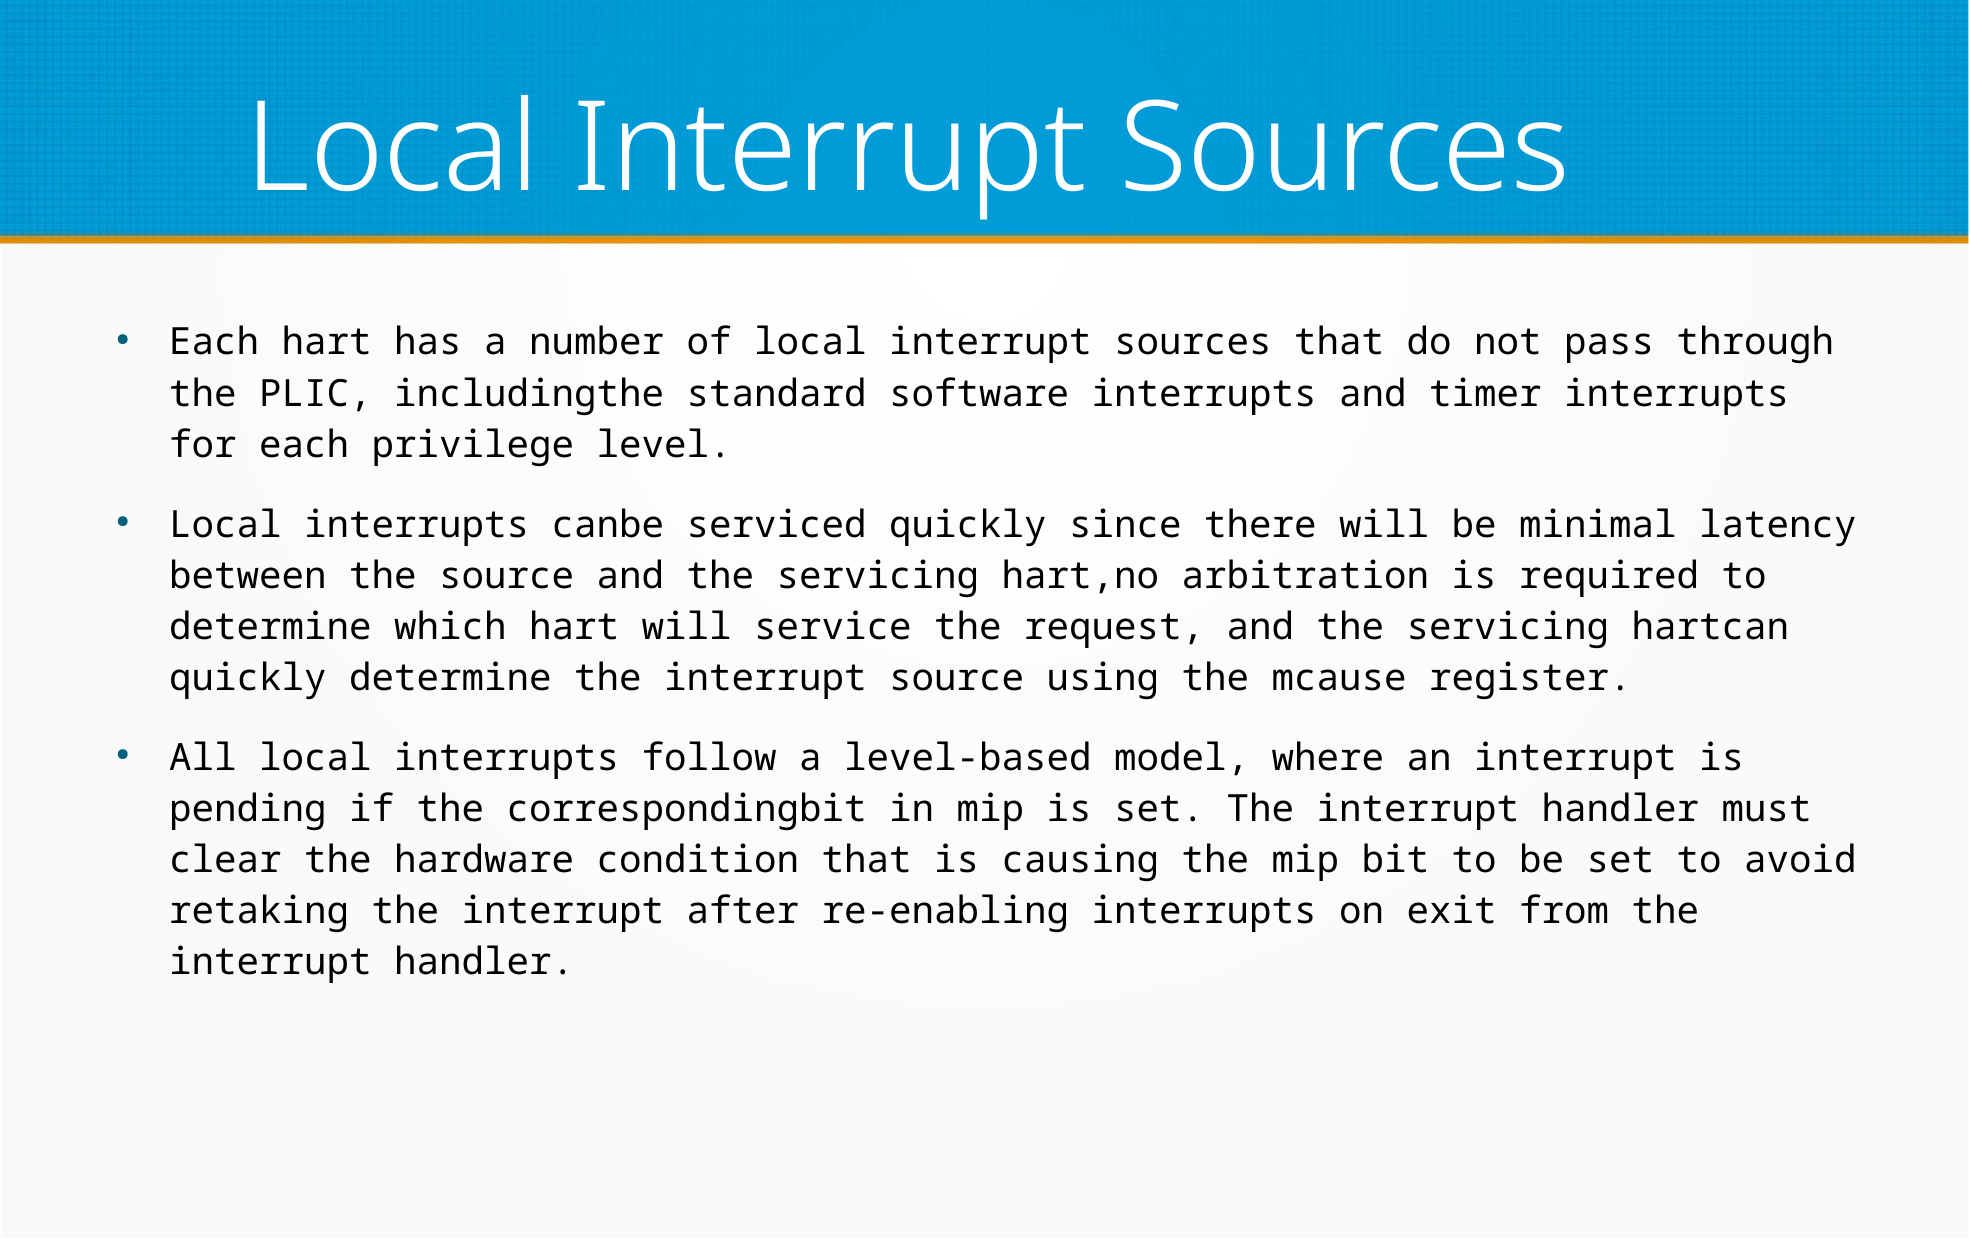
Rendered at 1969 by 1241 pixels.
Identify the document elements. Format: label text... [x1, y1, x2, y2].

picture [0, 233, 1969, 1241]
title Local Interrupt Sources [98, 19, 1870, 227]
list Each hart has a number of local interrupt sources that do not pass through the PLIC, includingthe standard software interrupts and timer interrupts for each privilege level. Local interrupts canbe serviced quickly since there will be minimal latency between the source and the servicing hart,no arbitration is required to determine which hart will service the request, and the servicing hartcan quickly determine the interrupt source using the mcause register. All local interrupts follow a level-based model, where an interrupt is pending if the correspondingbit in mip is set. The interrupt handler must clear the hardware condition that is causing the mip bit to be set to avoid retaking the interrupt after re-enabling interrupts on exit from the interrupt handler. [98, 315, 1861, 1081]
